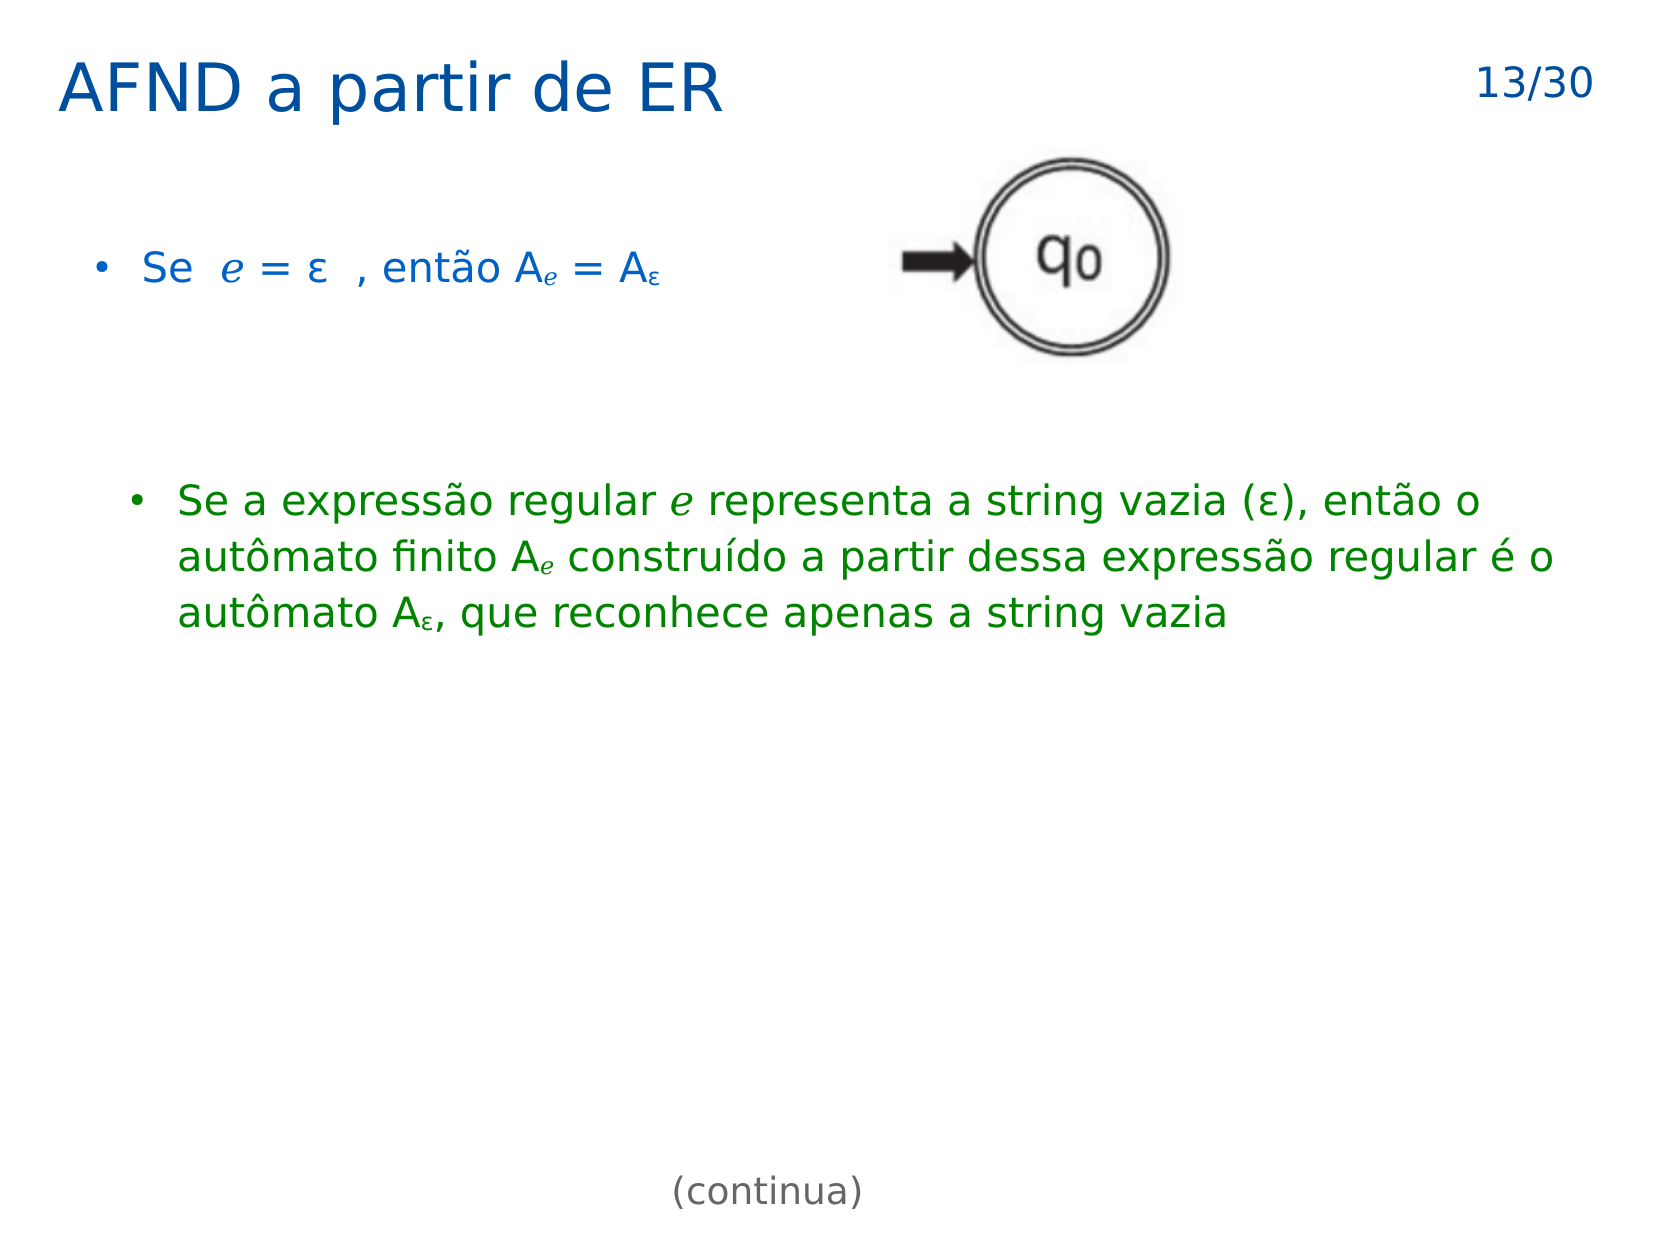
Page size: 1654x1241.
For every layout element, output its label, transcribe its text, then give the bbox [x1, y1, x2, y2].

text_box (continua) [656, 1162, 879, 1221]
list Se ℯ = ε , então Aℯ = Aε Se a expressão regular ℯ representa a string vazia (ε), então o autômato finito Aℯ construído a partir dessa expressão regular é o autômato Aε, que reconhece apenas a string vazia [59, 236, 1595, 1211]
picture [887, 147, 1182, 365]
title AFND a partir de ER [59, 29, 1625, 148]
